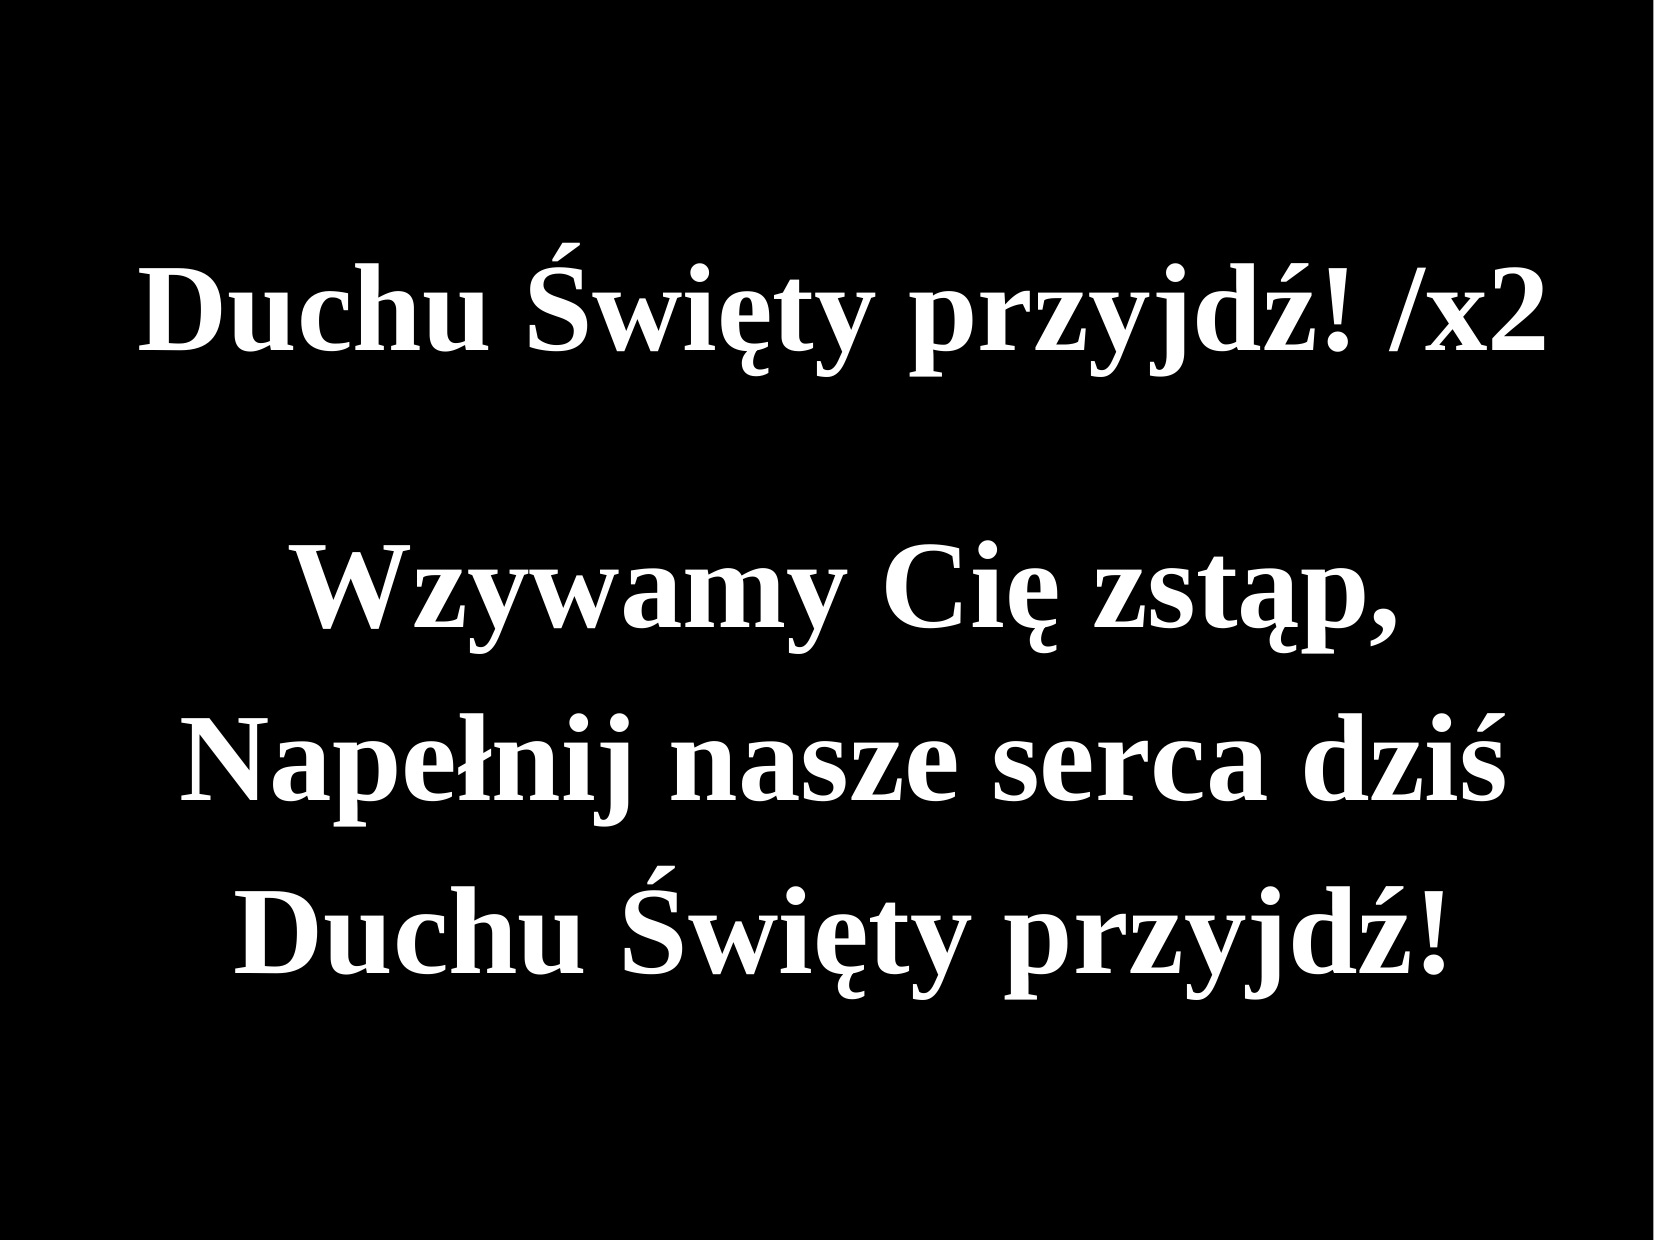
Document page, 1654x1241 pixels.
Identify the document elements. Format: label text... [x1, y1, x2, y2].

subtitle Duchu Święty przyjdź! /x2 Wzywamy Cię zstąp, ppp Napełnij nasze serca dziś ppp Duchu Święty przyjdź! [0, 0, 1654, 1241]
